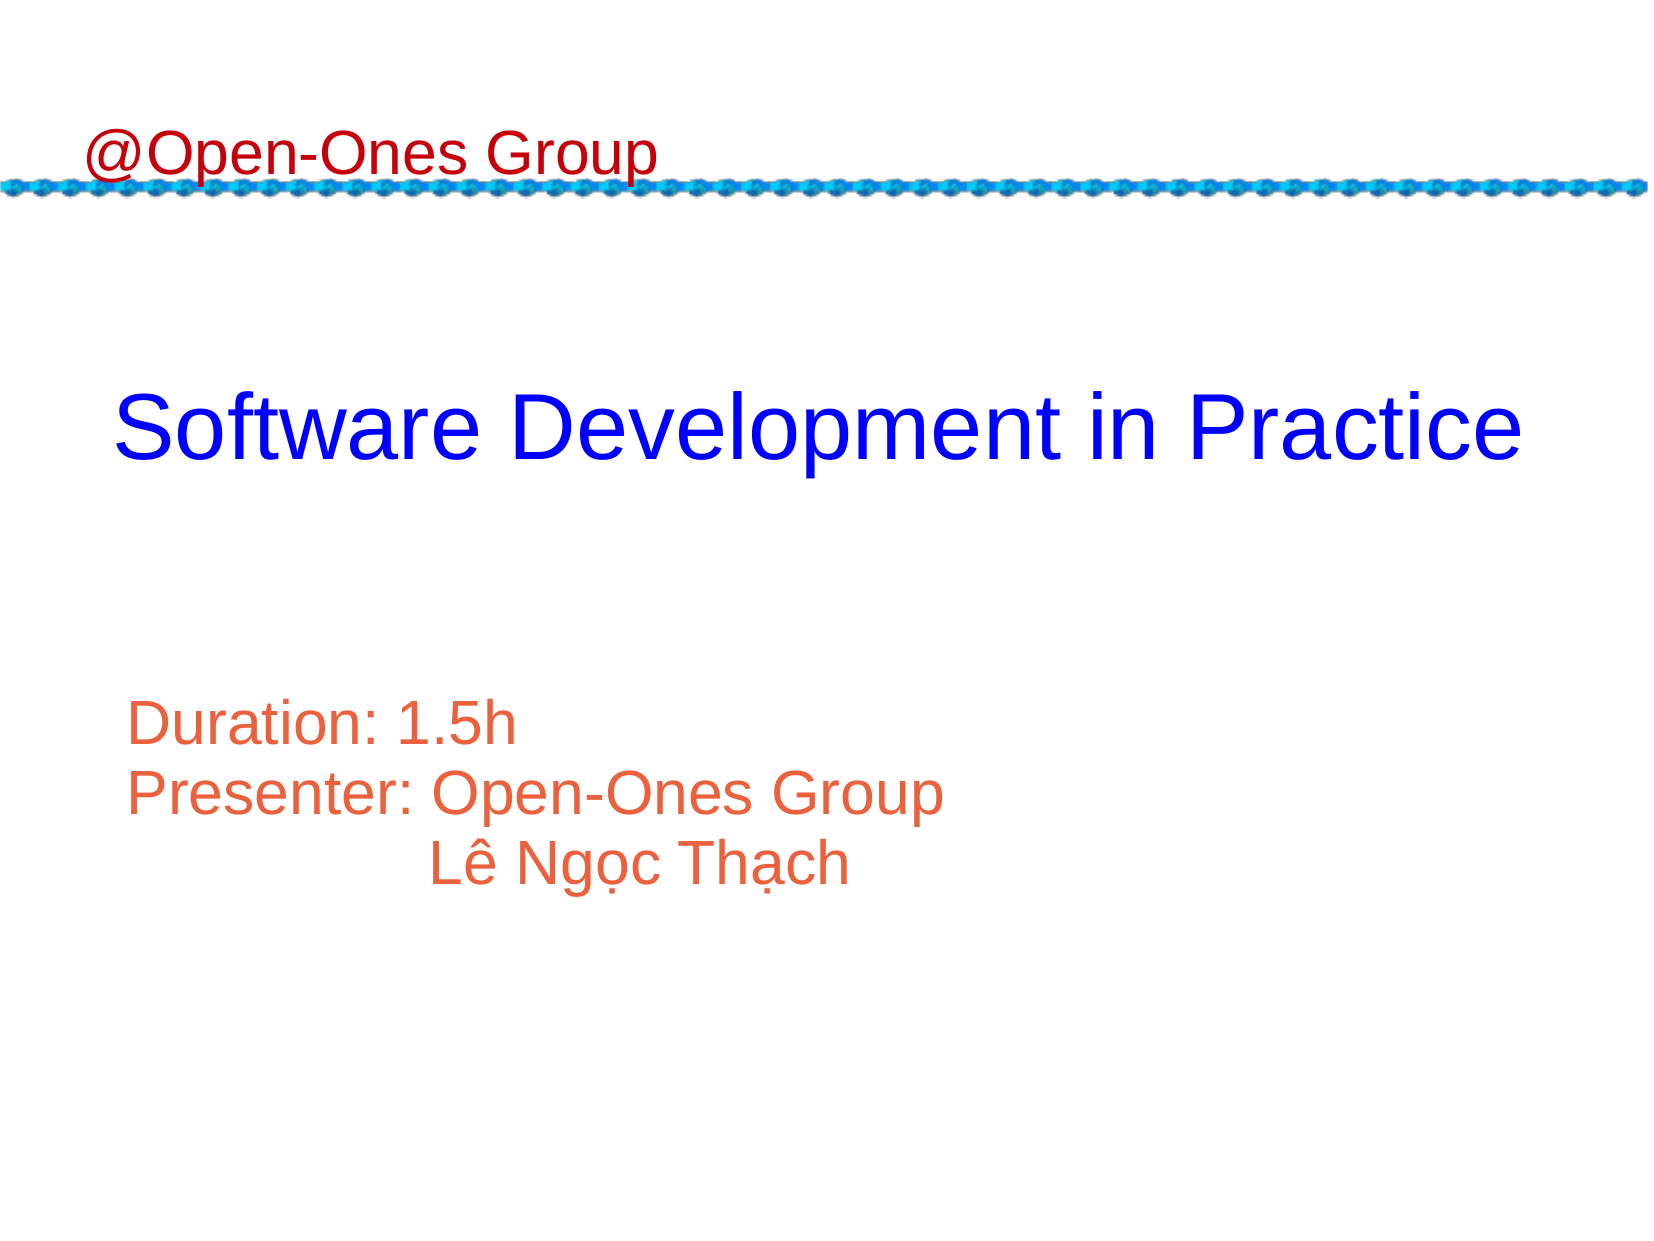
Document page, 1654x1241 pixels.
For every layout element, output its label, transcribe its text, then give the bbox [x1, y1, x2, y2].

subtitle Software Development in Practice Duration: 1.5h Presenter: Open-Ones Group Lê Ngọc Thạch [75, 300, 1564, 1173]
picture [0, 178, 82, 199]
picture [1571, 178, 1652, 199]
title @Open-Ones Group [82, 49, 1571, 257]
